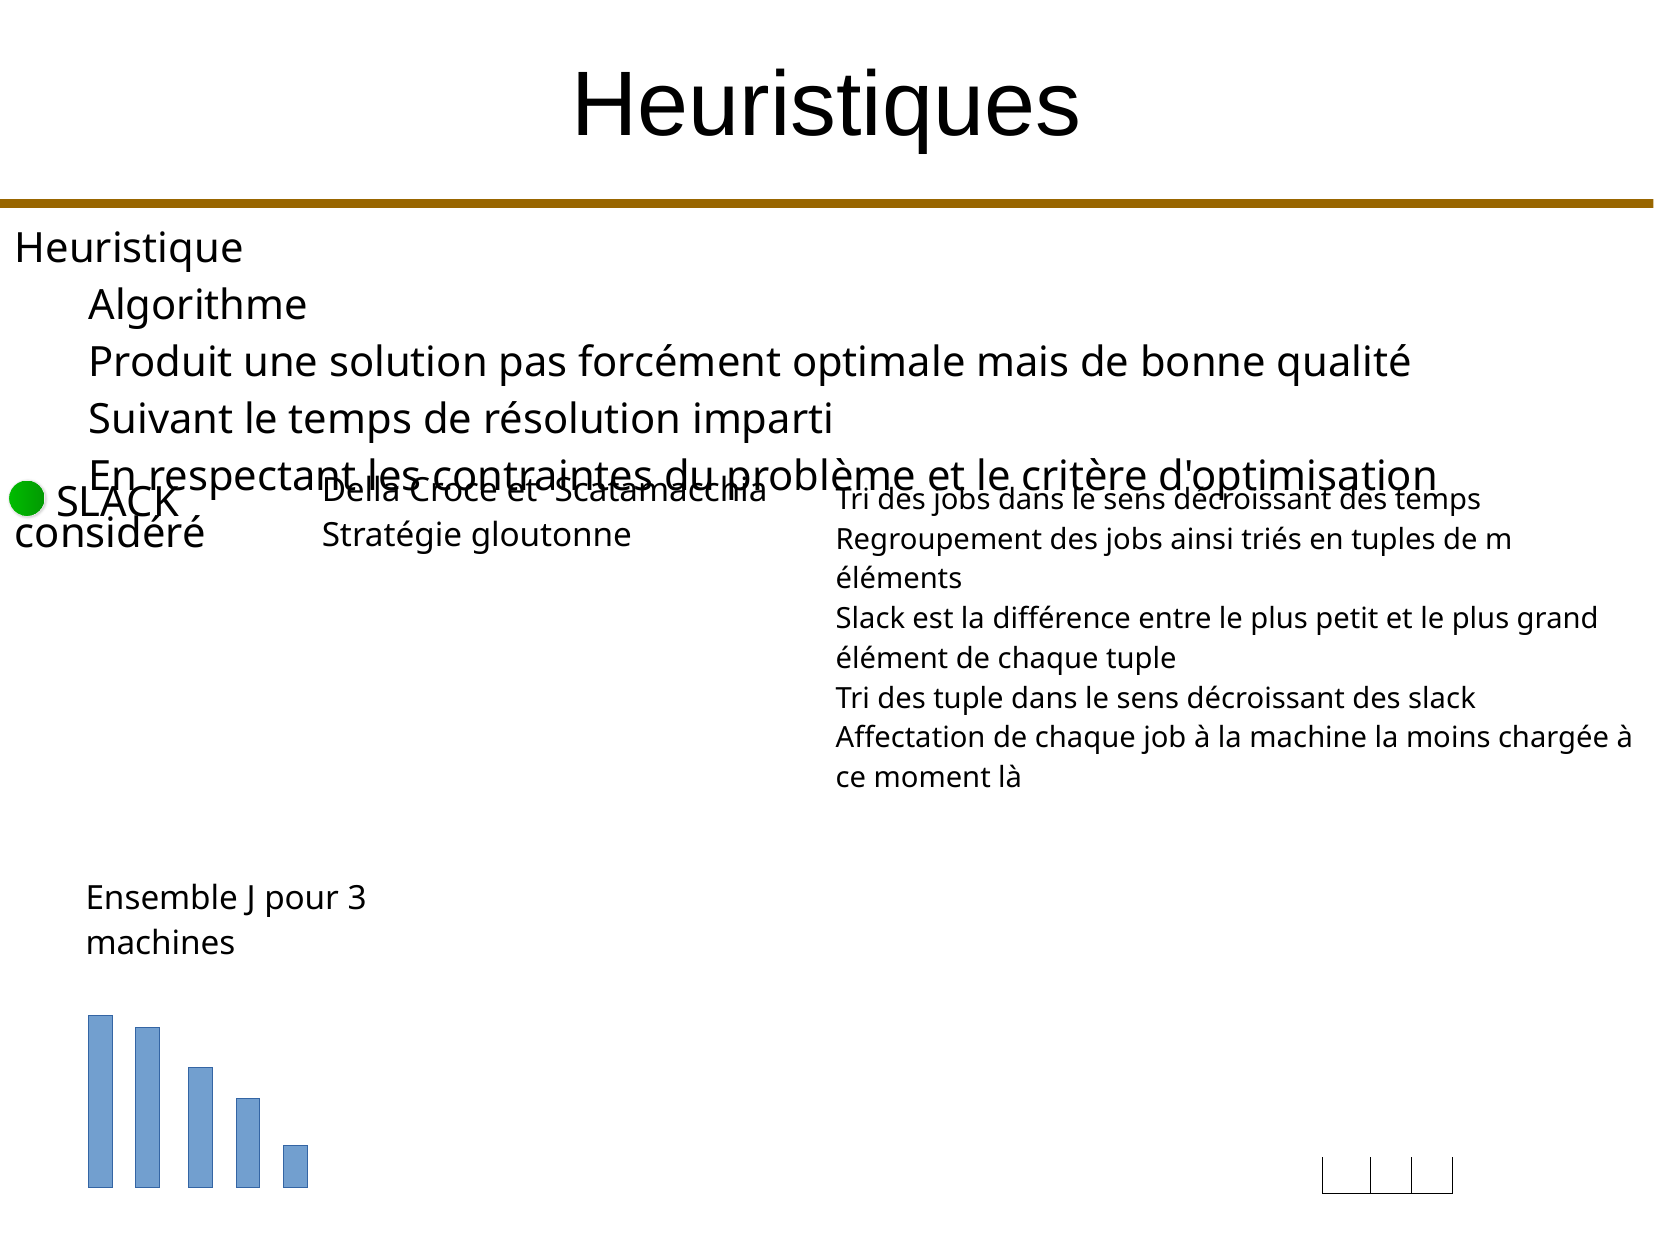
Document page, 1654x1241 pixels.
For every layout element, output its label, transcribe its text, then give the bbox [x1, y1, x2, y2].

title Heuristiques [82, 34, 1571, 174]
text_box [88, 1015, 113, 1188]
text_box [188, 1067, 213, 1188]
text_box [236, 1098, 260, 1188]
text_box Della Croce et Scatamacchia Stratégie gloutonne [307, 458, 810, 551]
picture [6, 478, 50, 520]
text_box [283, 1145, 308, 1188]
text_box SLACK [41, 464, 225, 528]
text_box Tri des jobs dans le sens décroissant des temps Regroupement des jobs ainsi triés en tuples de m éléments Slack est la différence entre le plus petit et le plus grand élément de chaque tuple Tri des tuple dans le sens décroissant des slack Affectation de chaque job à la machine la moins chargée à ce moment là [820, 470, 1654, 723]
text_box Heuristique Algorithme Produit une solution pas forcément optimale mais de bonne qualité Suivant le temps de résolution imparti En respectant les contraintes du problème et le critère d'optimisation considéré [0, 210, 1654, 465]
text_box [135, 1027, 160, 1188]
text_box Ensemble J pour 3 machines [70, 866, 532, 920]
